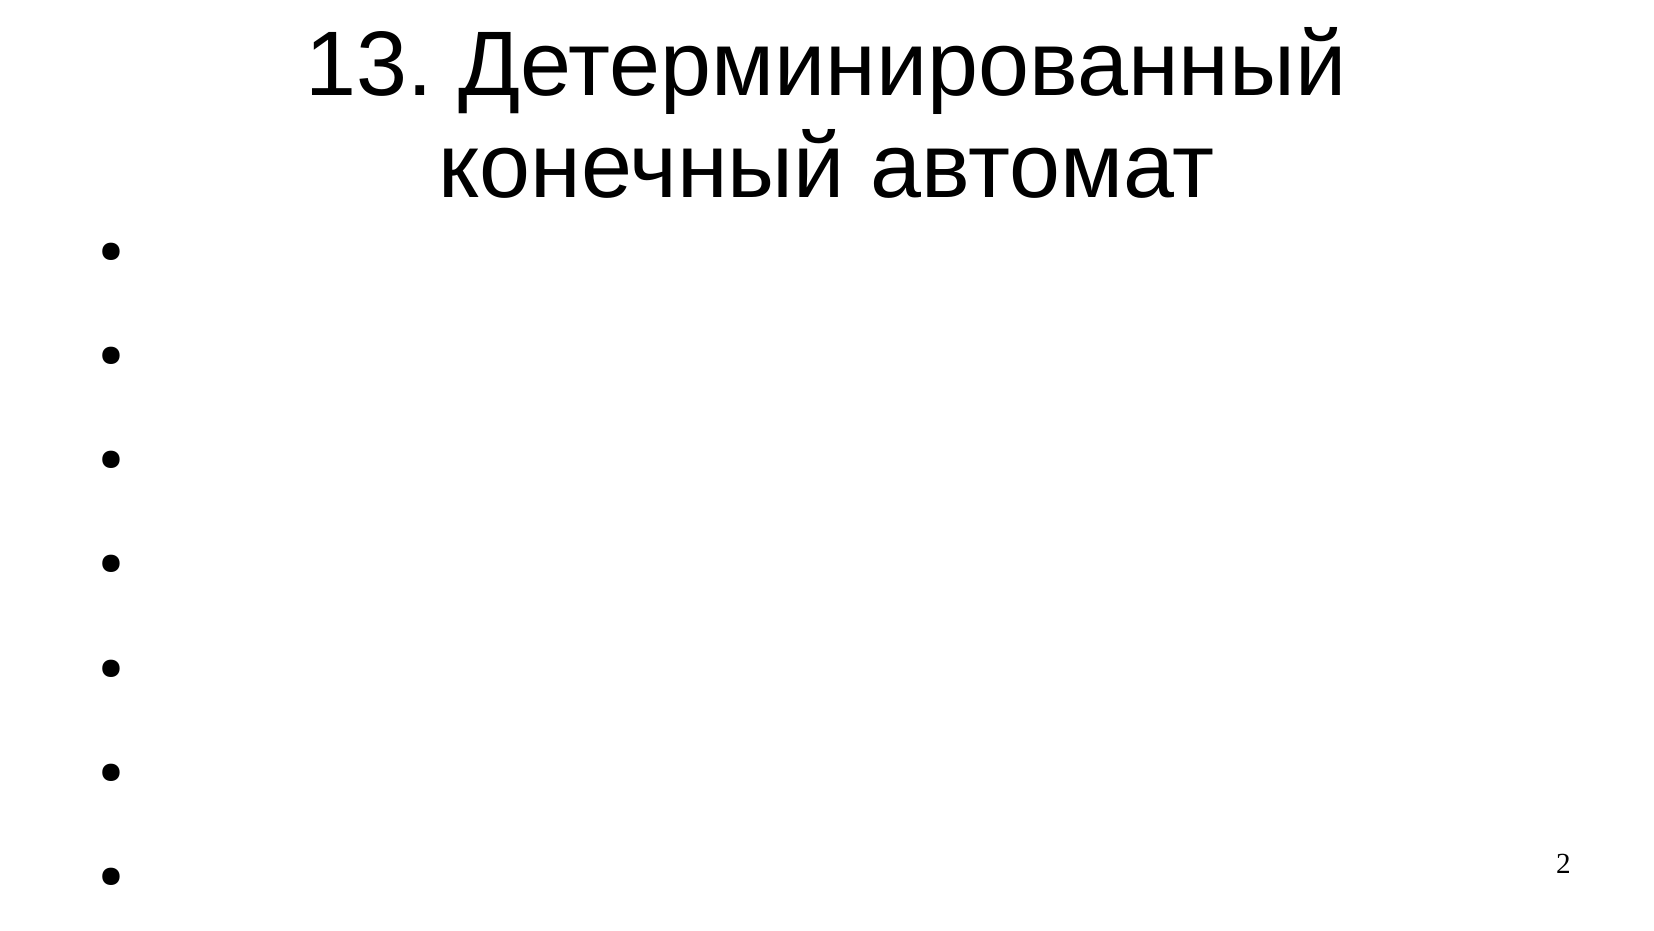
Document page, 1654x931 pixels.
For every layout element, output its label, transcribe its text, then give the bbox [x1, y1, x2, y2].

title 13. Детерминированный конечный автомат [82, 12, 1571, 218]
list [81, 215, 1570, 756]
